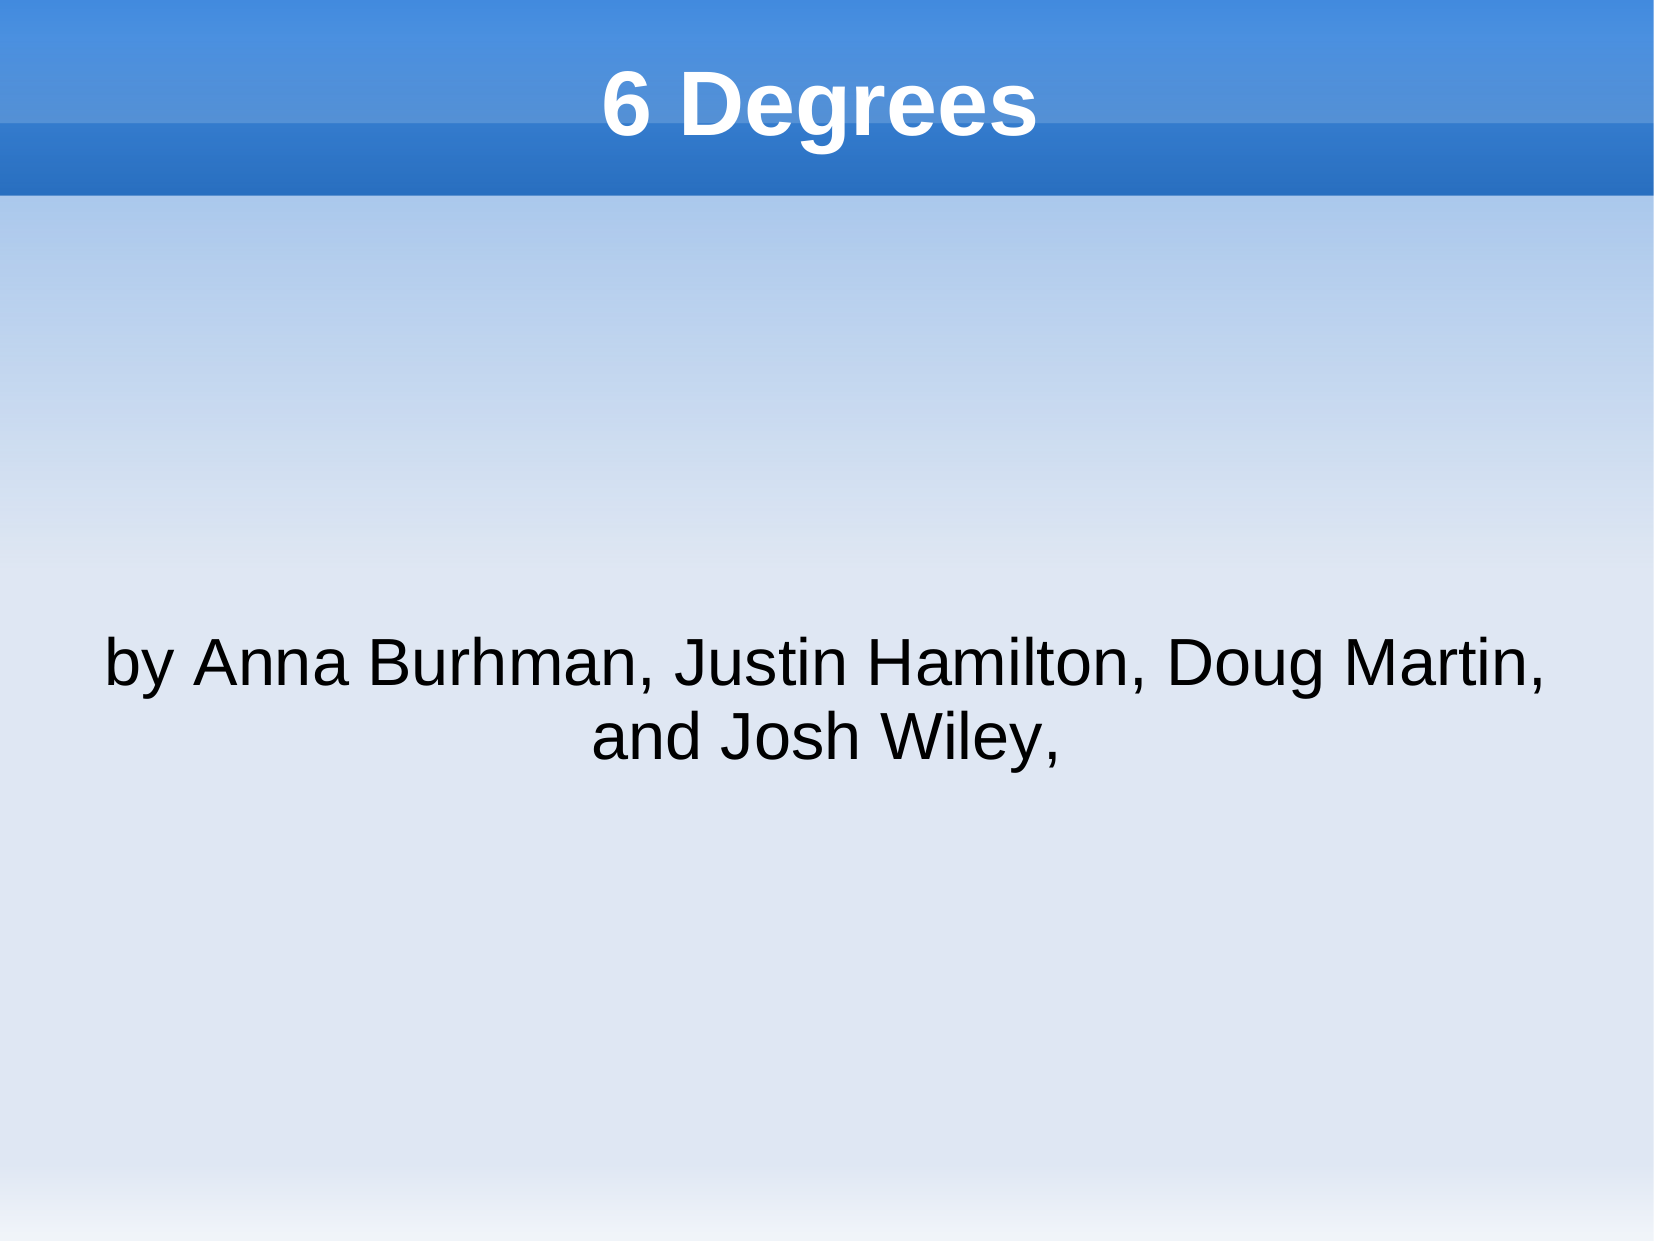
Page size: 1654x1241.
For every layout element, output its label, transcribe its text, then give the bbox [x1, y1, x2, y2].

subtitle by Anna Burhman, Justin Hamilton, Doug Martin, and Josh Wiley, [82, 297, 1571, 1102]
title 6 Degrees [76, 0, 1565, 208]
picture [0, 0, 1654, 1241]
